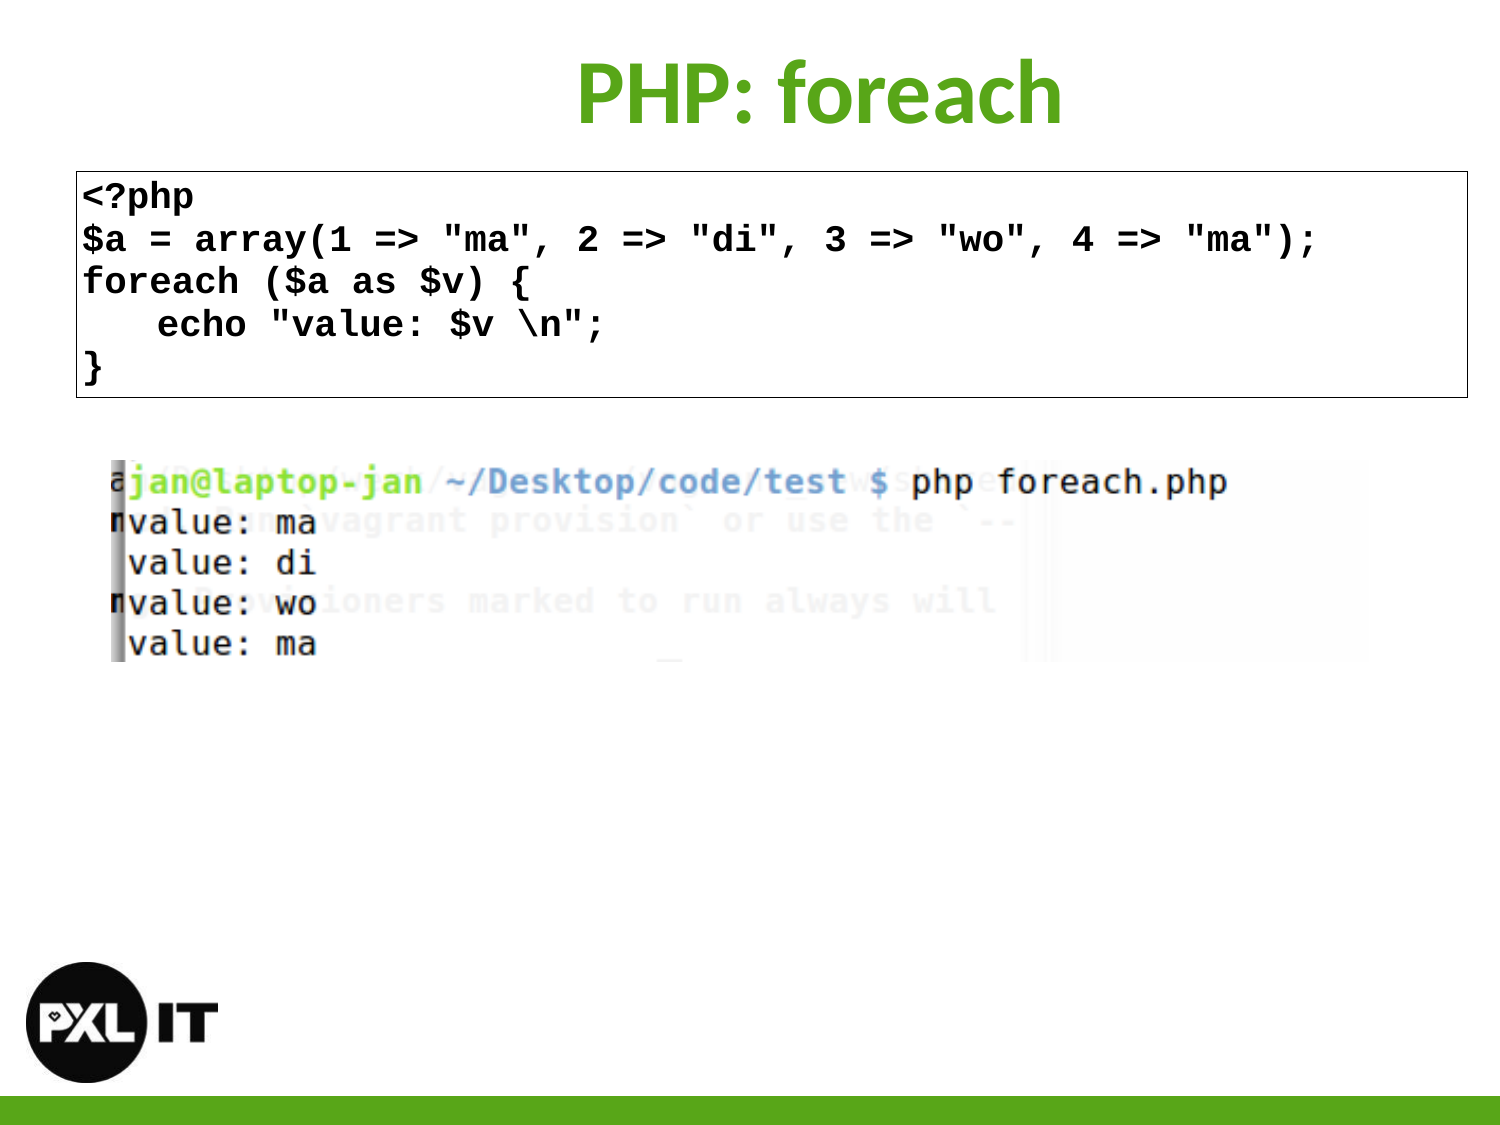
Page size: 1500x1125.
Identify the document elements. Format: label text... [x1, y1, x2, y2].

picture [26, 962, 218, 1083]
text_box PHP: foreach [201, 24, 1440, 151]
table_header <?php $a = array(1 => "ma", 2 => "di", 3 => "wo", 4 => "ma"); foreach ($a as $v) { echo "value: $v \n"; } [77, 172, 1467, 397]
picture [111, 460, 1369, 663]
